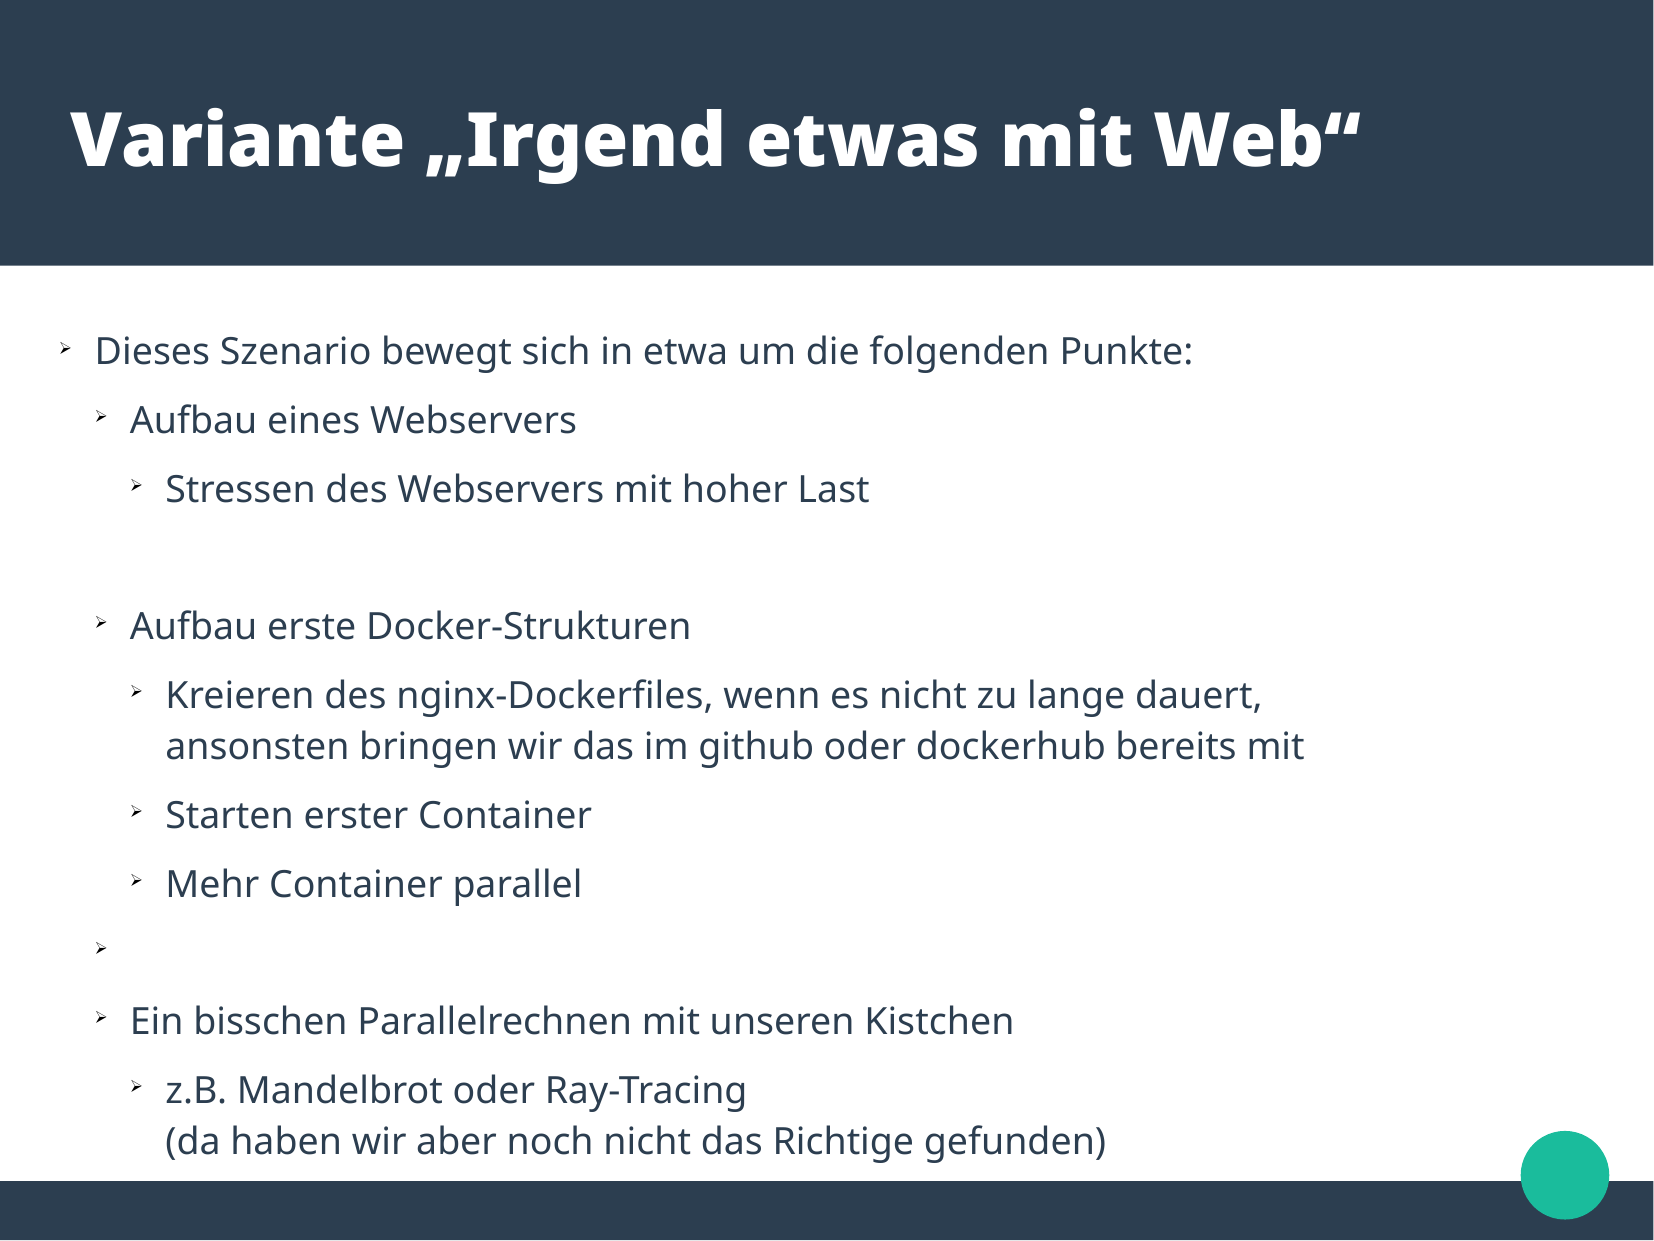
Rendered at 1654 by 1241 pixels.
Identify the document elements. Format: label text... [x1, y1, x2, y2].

subtitle Dieses Szenario bewegt sich in etwa um die folgenden Punkte: Aufbau eines Webservers Stressen des Webservers mit hoher Last Aufbau erste Docker-Strukturen Kreieren des nginx-Dockerfiles, wenn es nicht zu lange dauert, ansonsten bringen wir das im github oder dockerhub bereits mit Starten erster Container Mehr Container parallel Ein bisschen Parallelrechnen mit unseren Kistchen z.B. Mandelbrot oder Ray-Tracing (da haben wir aber noch nicht das Richtige gefunden) [59, 324, 1595, 1152]
title Variante „Irgend etwas mit Web“ [70, 66, 1607, 209]
